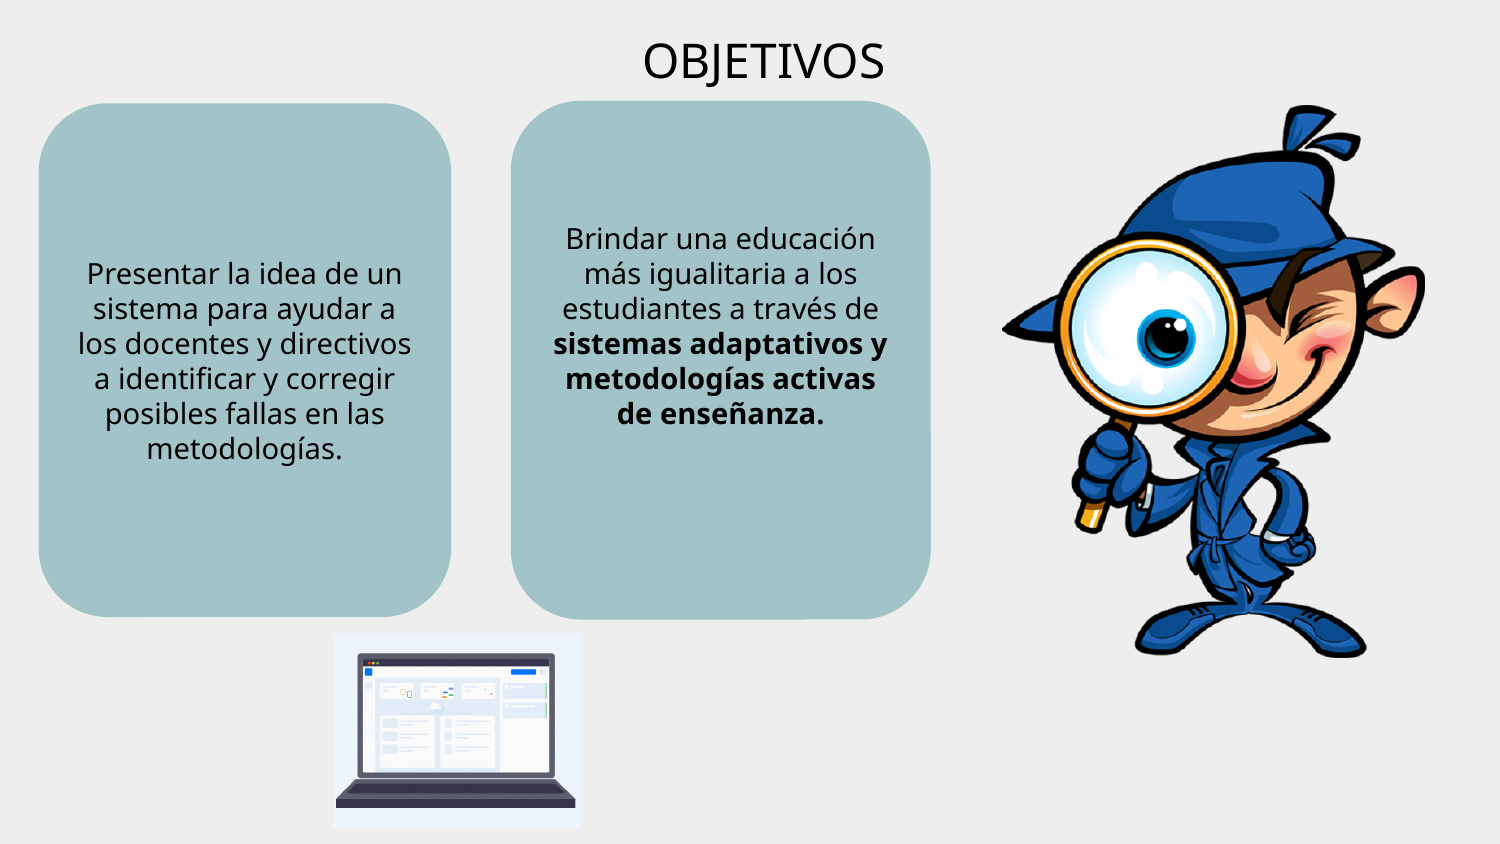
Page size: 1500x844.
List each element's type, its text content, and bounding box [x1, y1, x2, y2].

picture [1002, 105, 1425, 658]
text_box OBJETIVOS [650, 47, 671, 56]
text_box OBJETIVOS [829, 47, 850, 56]
picture [332, 633, 581, 829]
text_box OBJETIVOS [627, 0, 1028, 56]
text_box Brindar una educación más igualitaria a los estudiantes a través de sistemas adaptativos y metodologías activas de enseñanza. [510, 100, 931, 620]
text_box Presentar la idea de un sistema para ayudar a los docentes y directivos a identificar y corregir posibles fallas en las metodologías. [38, 103, 452, 618]
